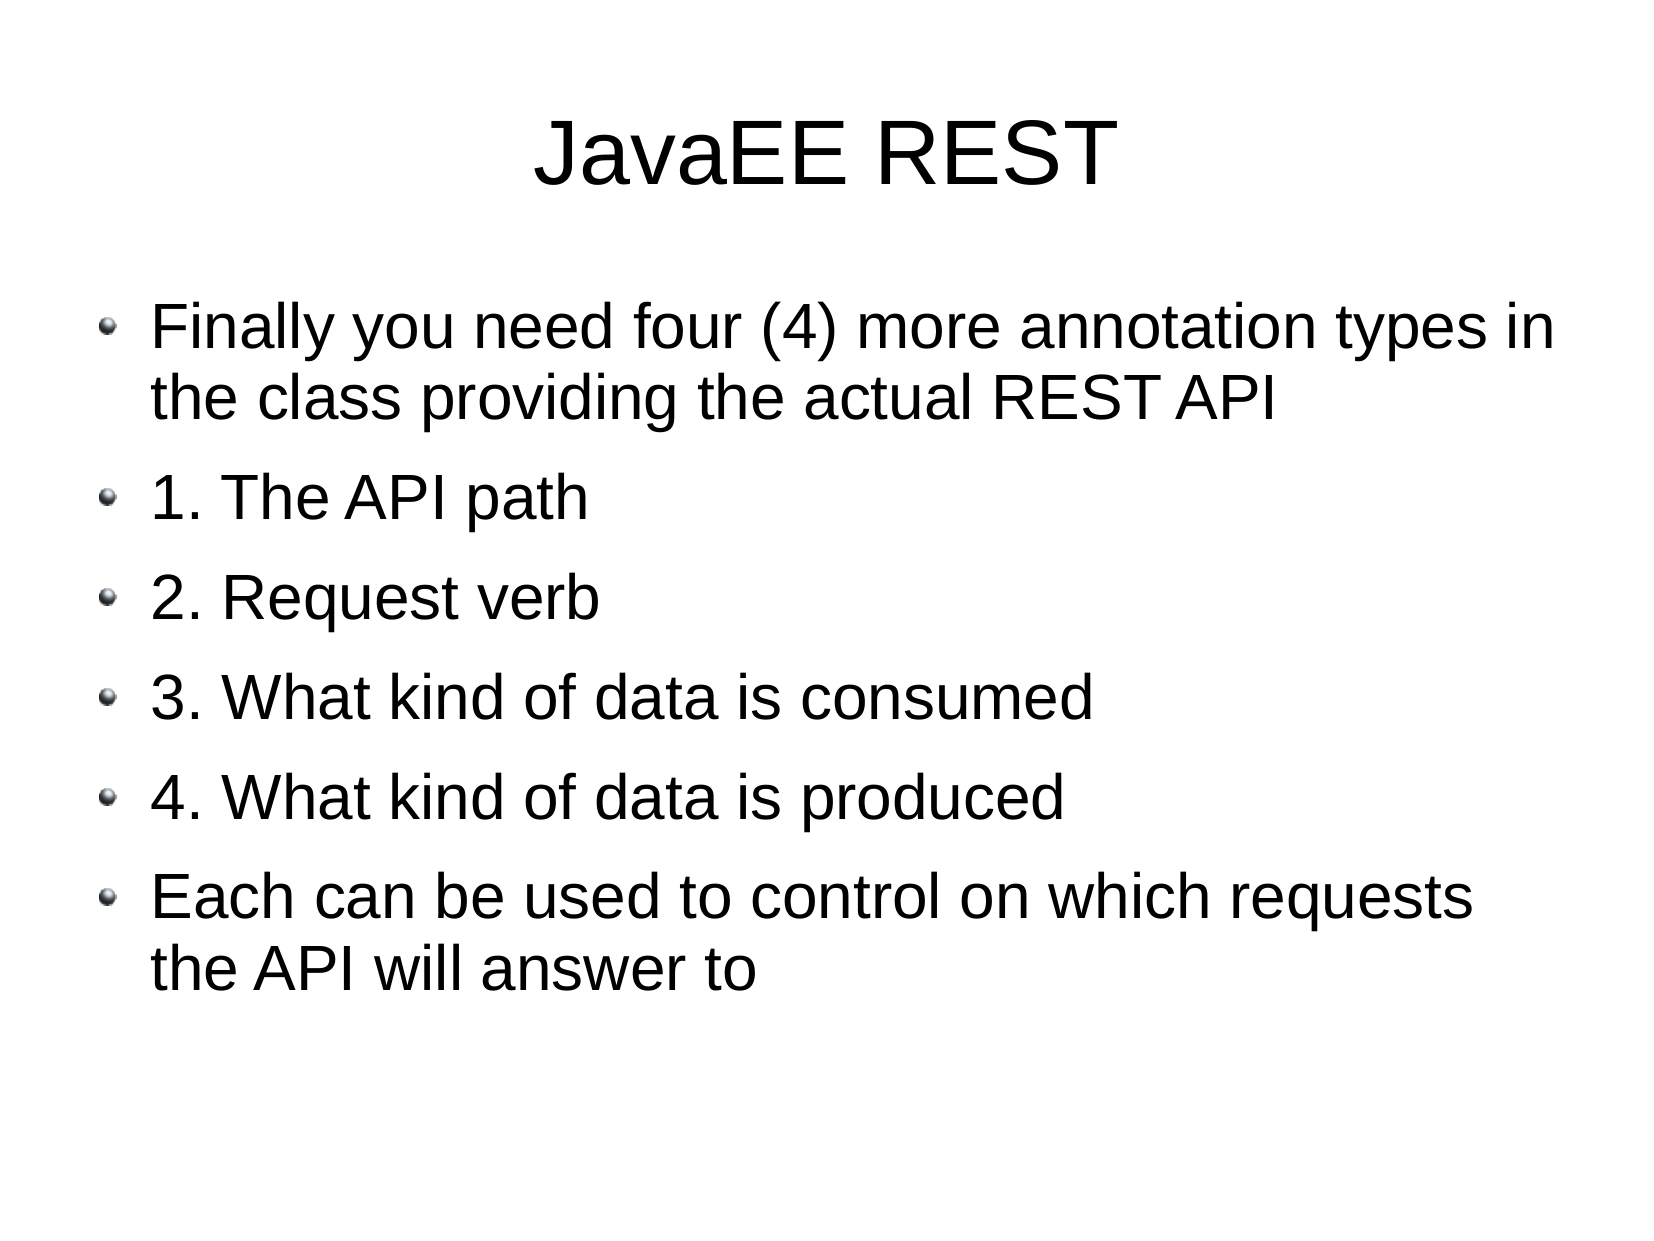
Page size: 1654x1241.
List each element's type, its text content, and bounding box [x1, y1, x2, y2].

list Finally you need four (4) more annotation types in the class providing the actual REST API 1. The API path 2. Request verb 3. What kind of data is consumed 4. What kind of data is produced Each can be used to control on which requests the API will answer to [82, 290, 1571, 1010]
title JavaEE REST [82, 49, 1571, 257]
